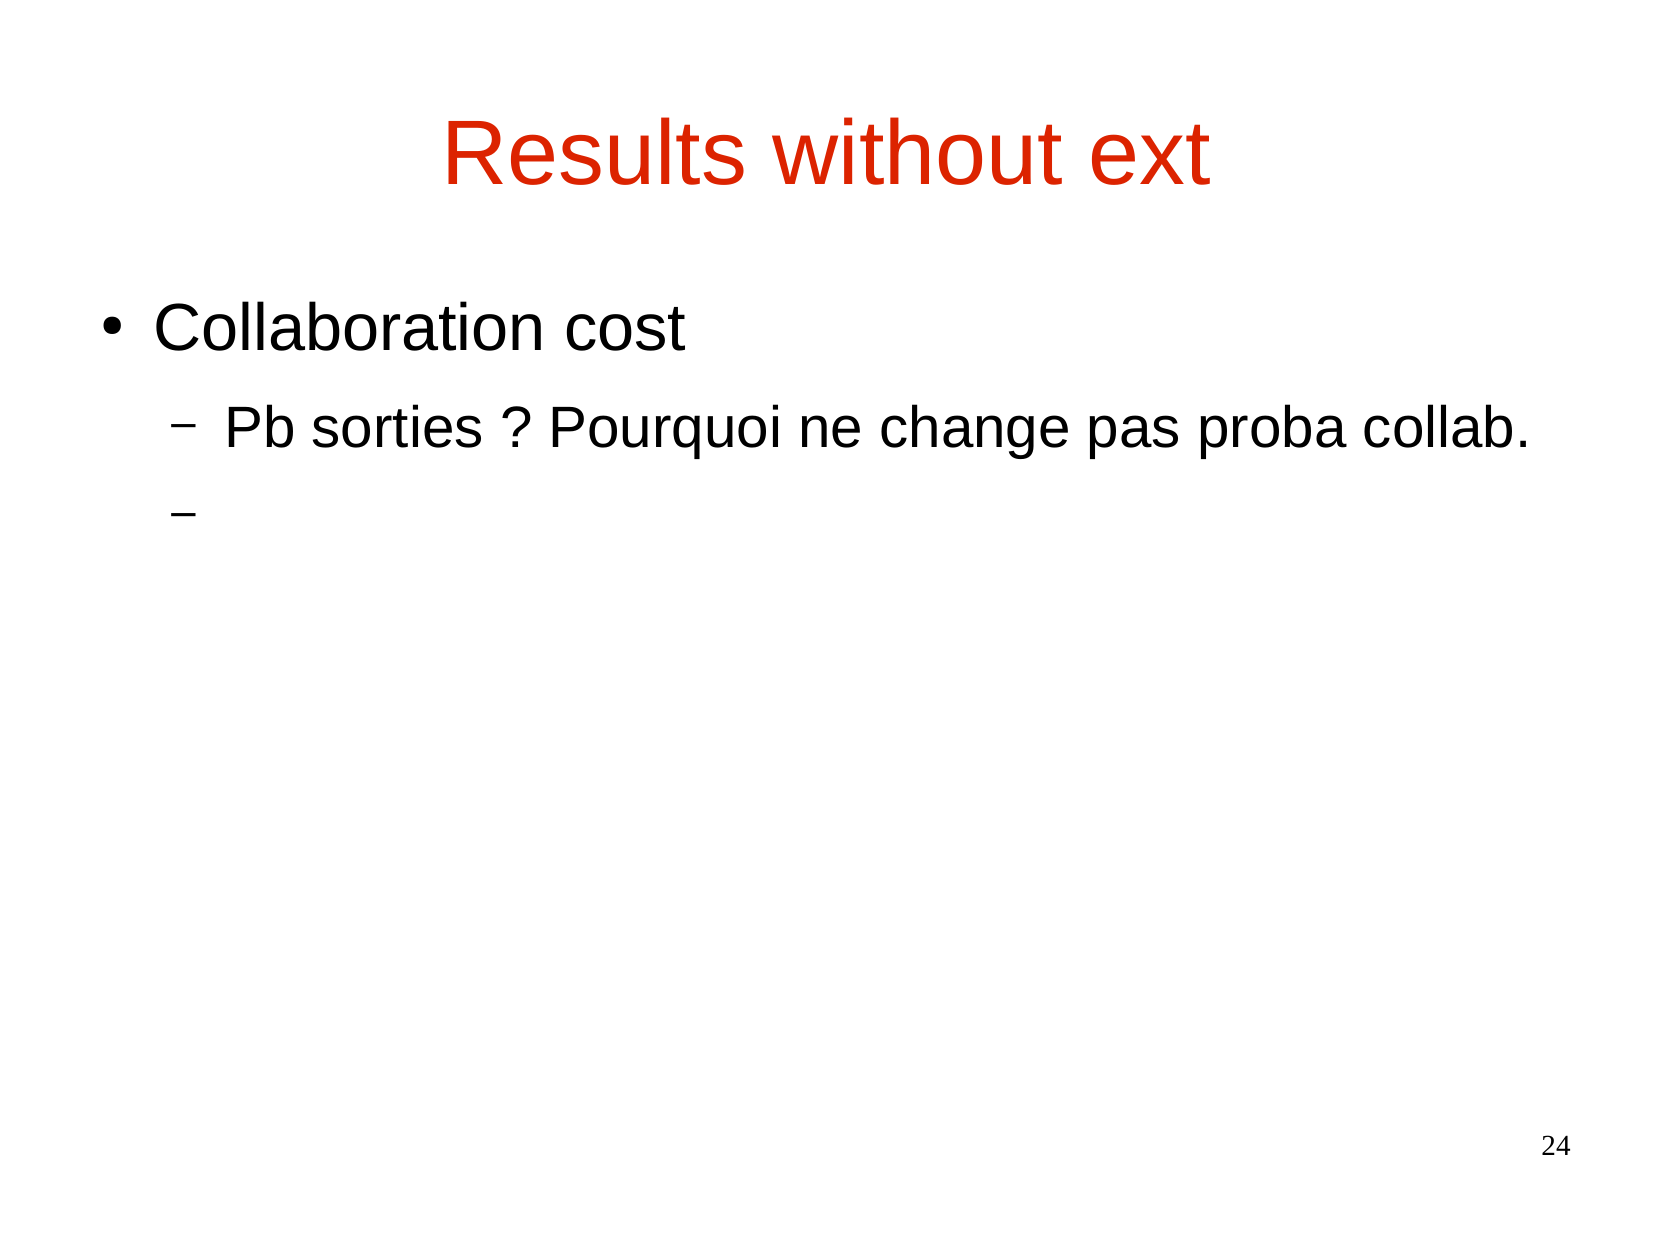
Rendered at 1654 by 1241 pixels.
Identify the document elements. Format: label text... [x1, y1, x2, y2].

list Collaboration cost Pb sorties ? Pourquoi ne change pas proba collab. [82, 290, 1538, 1010]
title Results without ext [82, 49, 1571, 257]
